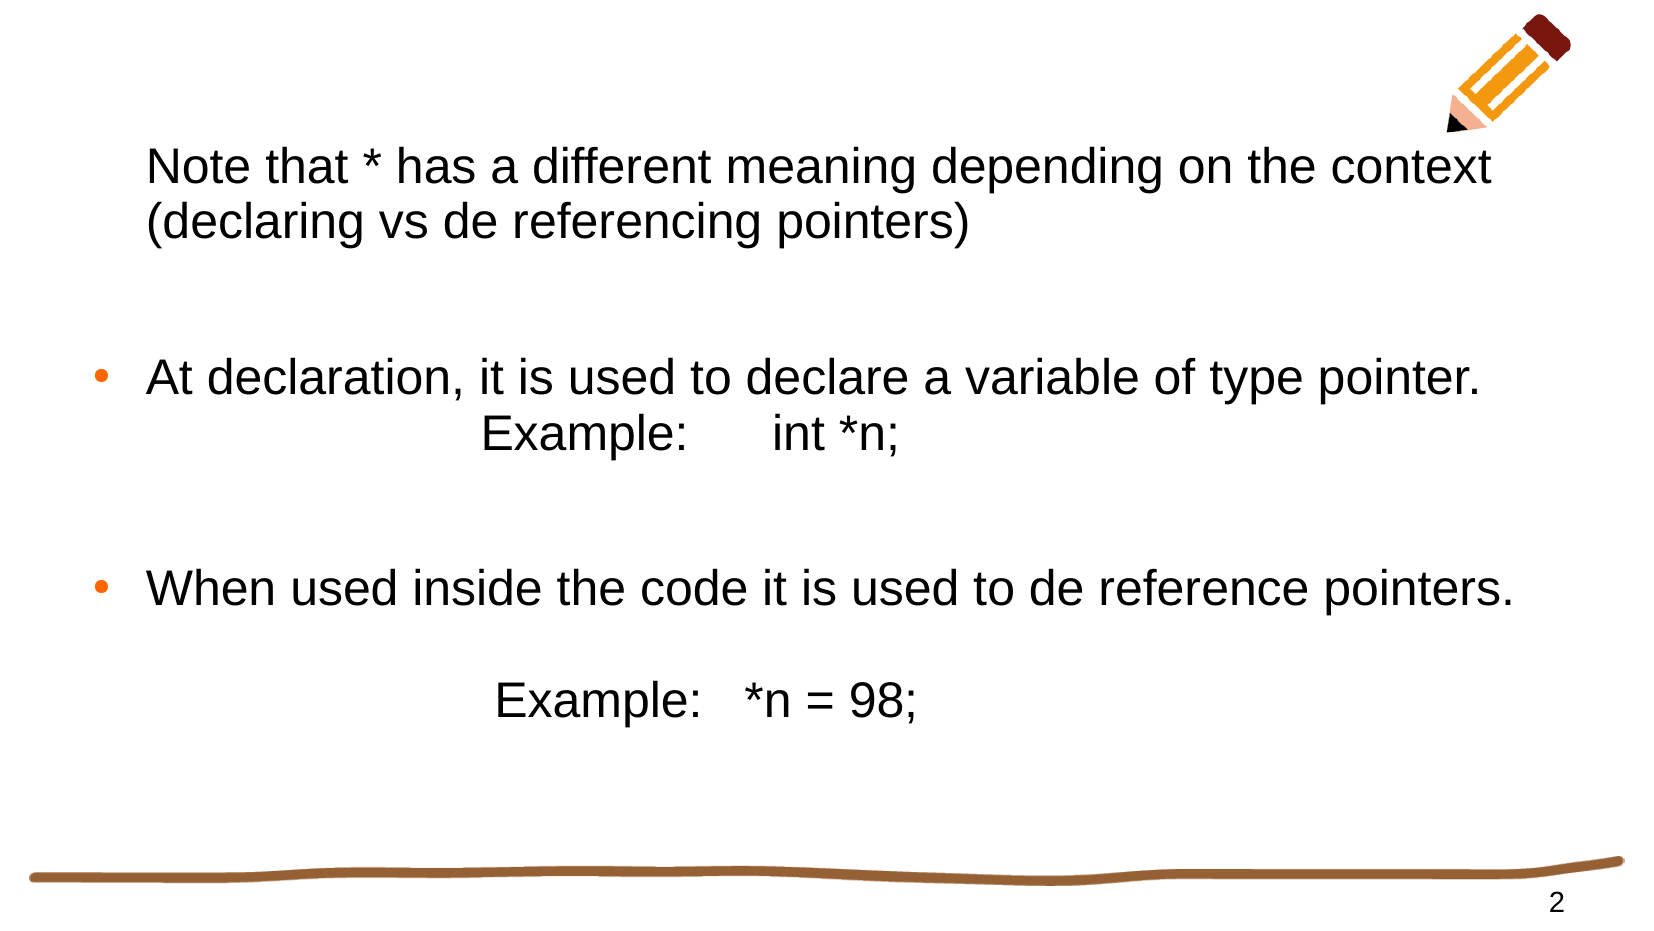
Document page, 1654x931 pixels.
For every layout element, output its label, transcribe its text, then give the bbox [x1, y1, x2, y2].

list Note that * has a different meaning depending on the context (declaring vs de referencing pointers) At declaration, it is used to declare a variable of type pointer. Example: int *n; When used inside the code it is used to de reference pointers. Example: *n = 98; [75, 137, 1524, 788]
picture [29, 856, 1625, 886]
picture [1446, 14, 1571, 133]
